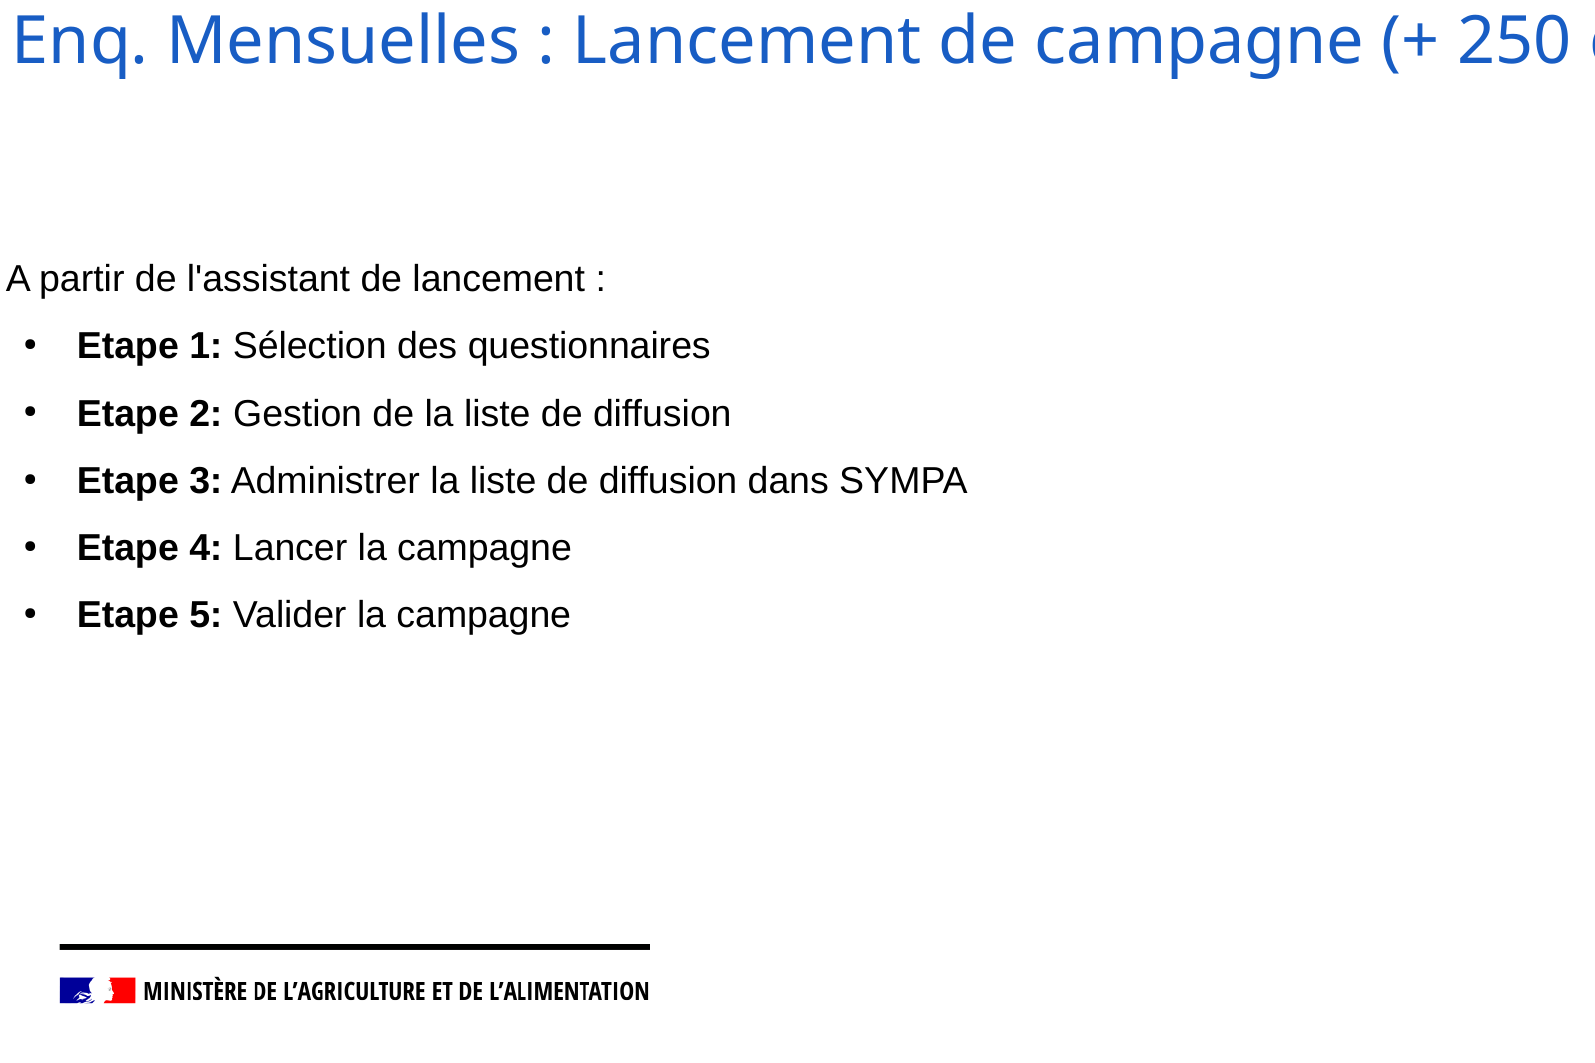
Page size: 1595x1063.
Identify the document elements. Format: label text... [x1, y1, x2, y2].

title Enq. Mensuelles : Lancement de campagne (+ 250 quest) [11, 7, 1595, 83]
picture [59, 944, 650, 1004]
list A partir de l'assistant de lancement : Etape 1: Sélection des questionnaires Etape 2: Gestion de la liste de diffusion Etape 3: Administrer la liste de diffusion dans SYMPA Etape 4: Lancer la campagne Etape 5: Valider la campagne [5, 257, 1571, 782]
